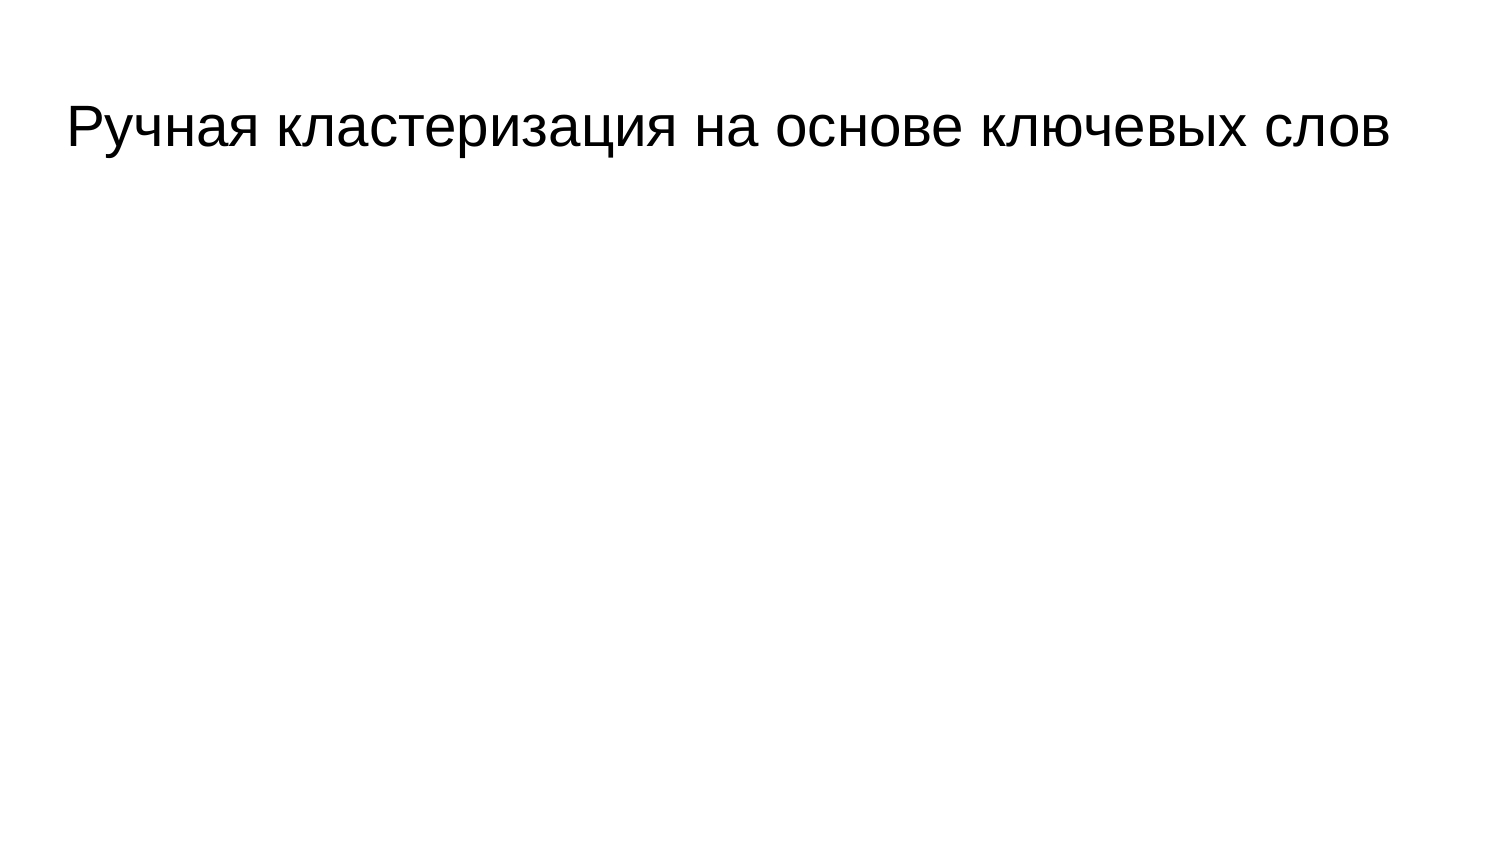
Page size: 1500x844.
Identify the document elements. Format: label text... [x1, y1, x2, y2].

title Ручная кластеризация на основе ключевых слов [51, 72, 1449, 167]
